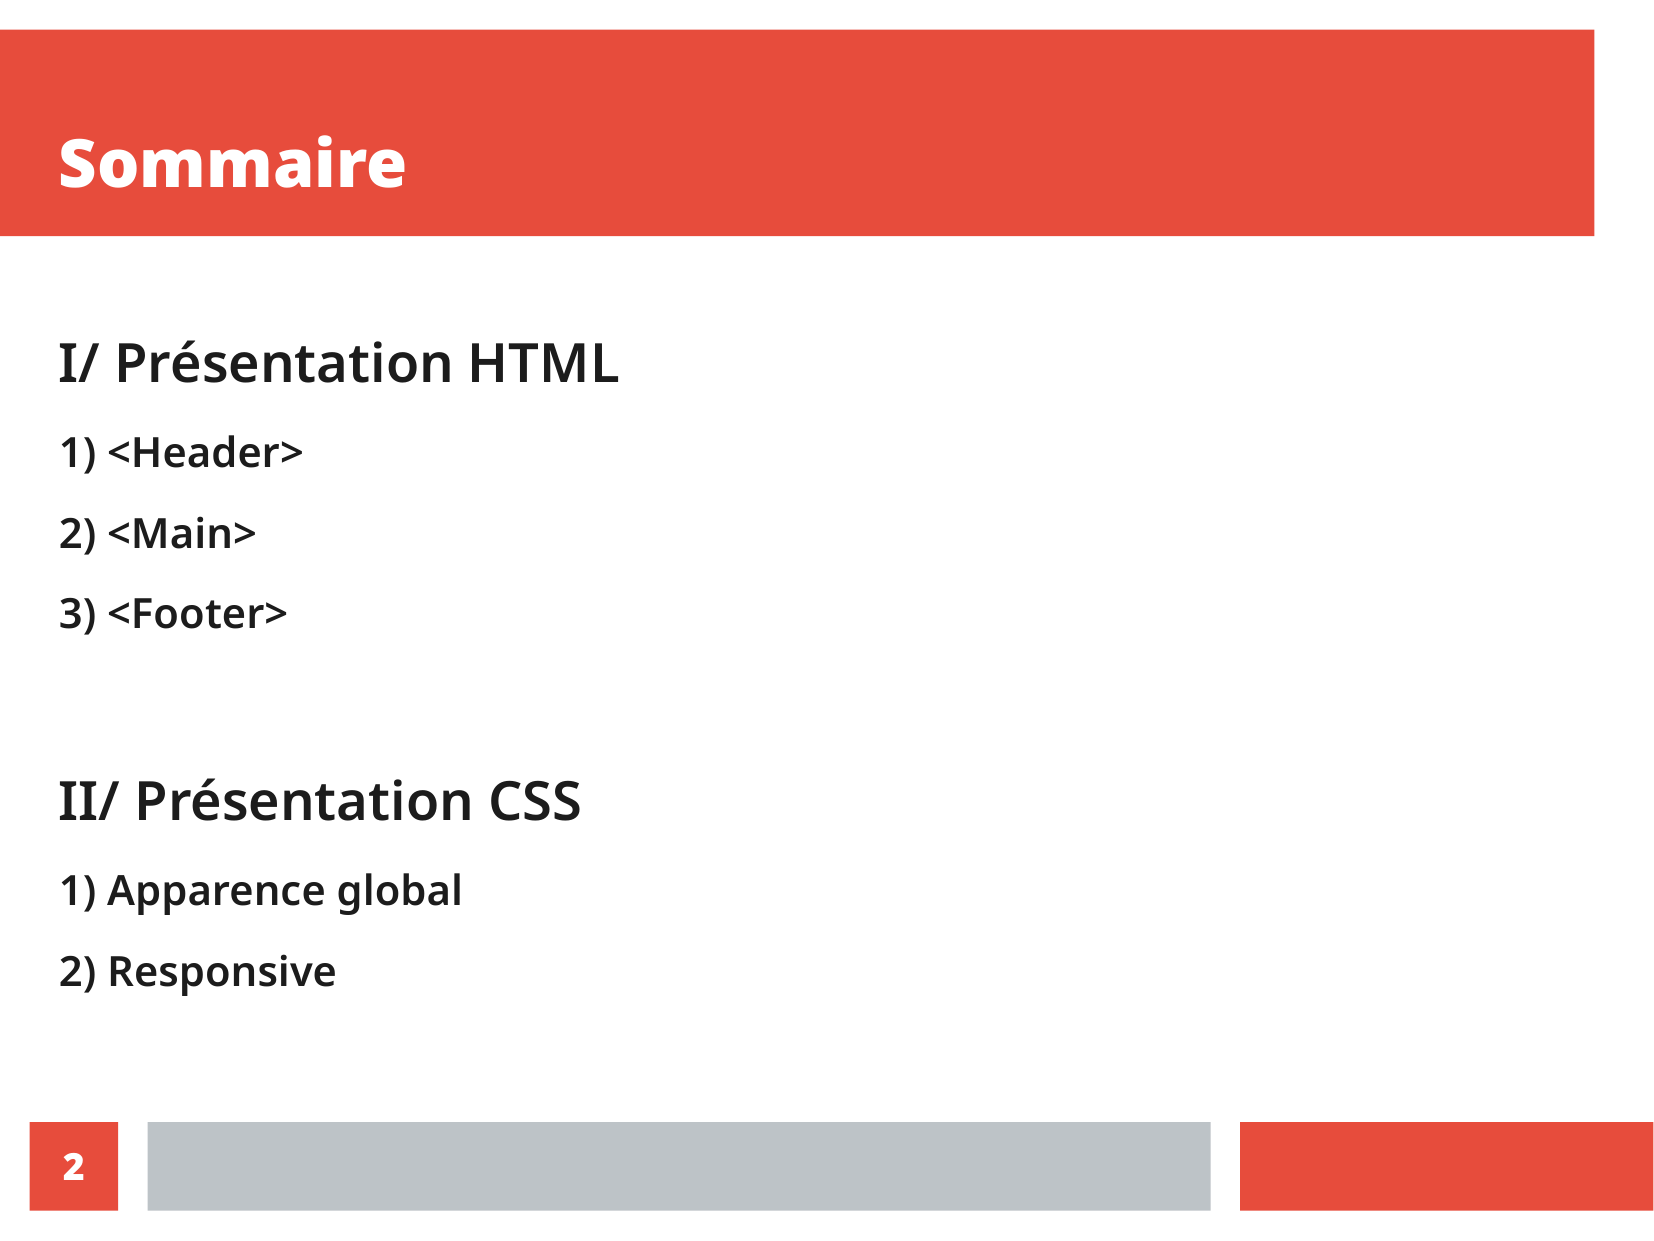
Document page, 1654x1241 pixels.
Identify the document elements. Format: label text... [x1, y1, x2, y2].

list I/ Présentation HTML 1) <Header> 2) <Main> 3) <Footer> II/ Présentation CSS 1) Apparence global 2) Responsive [59, 324, 1565, 1093]
title Sommaire [59, 59, 1595, 207]
